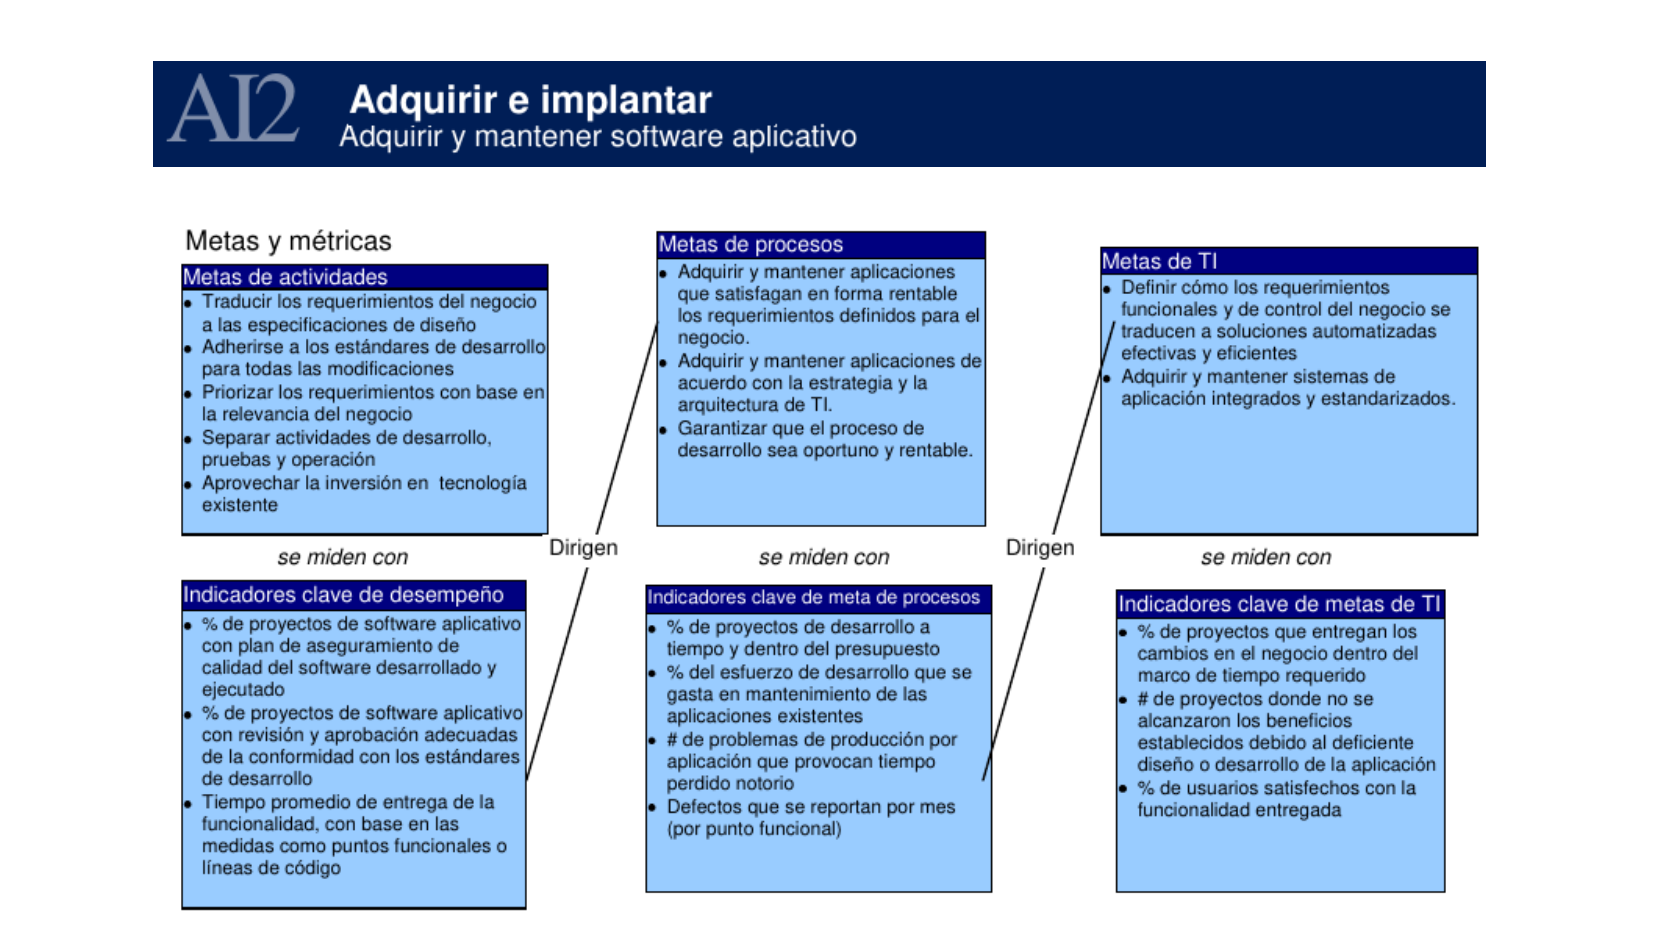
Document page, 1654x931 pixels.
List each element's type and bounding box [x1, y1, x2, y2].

picture [153, 61, 1486, 167]
picture [180, 222, 1485, 916]
